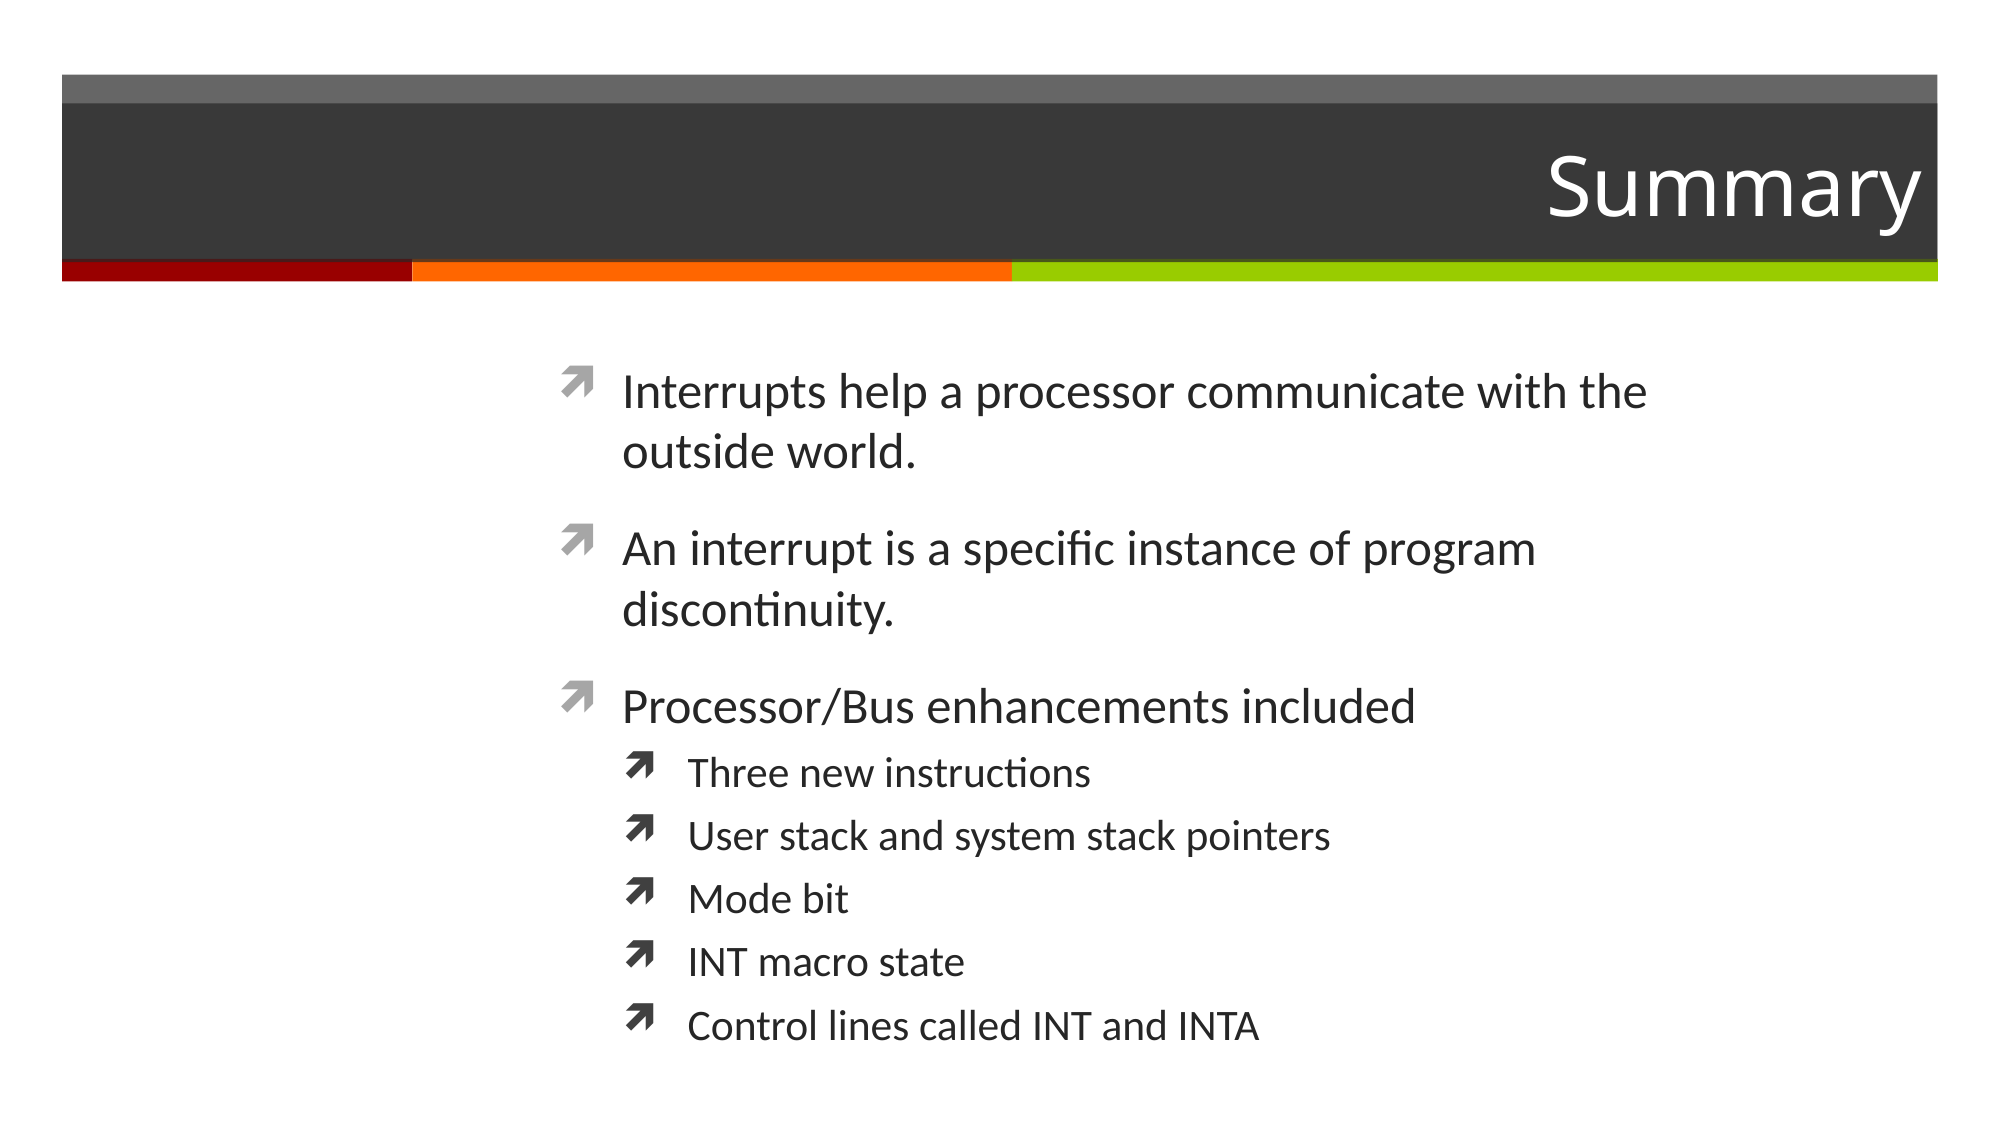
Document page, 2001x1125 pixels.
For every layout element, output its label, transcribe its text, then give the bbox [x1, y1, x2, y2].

list Interrupts help a processor communicate with the outside world. An interrupt is a specific instance of program discontinuity. Processor/Bus enhancements included Three new instructions User stack and system stack pointers Mode bit INT macro state Control lines called INT and INTA [542, 350, 1704, 1063]
title Summary [62, 103, 1938, 263]
